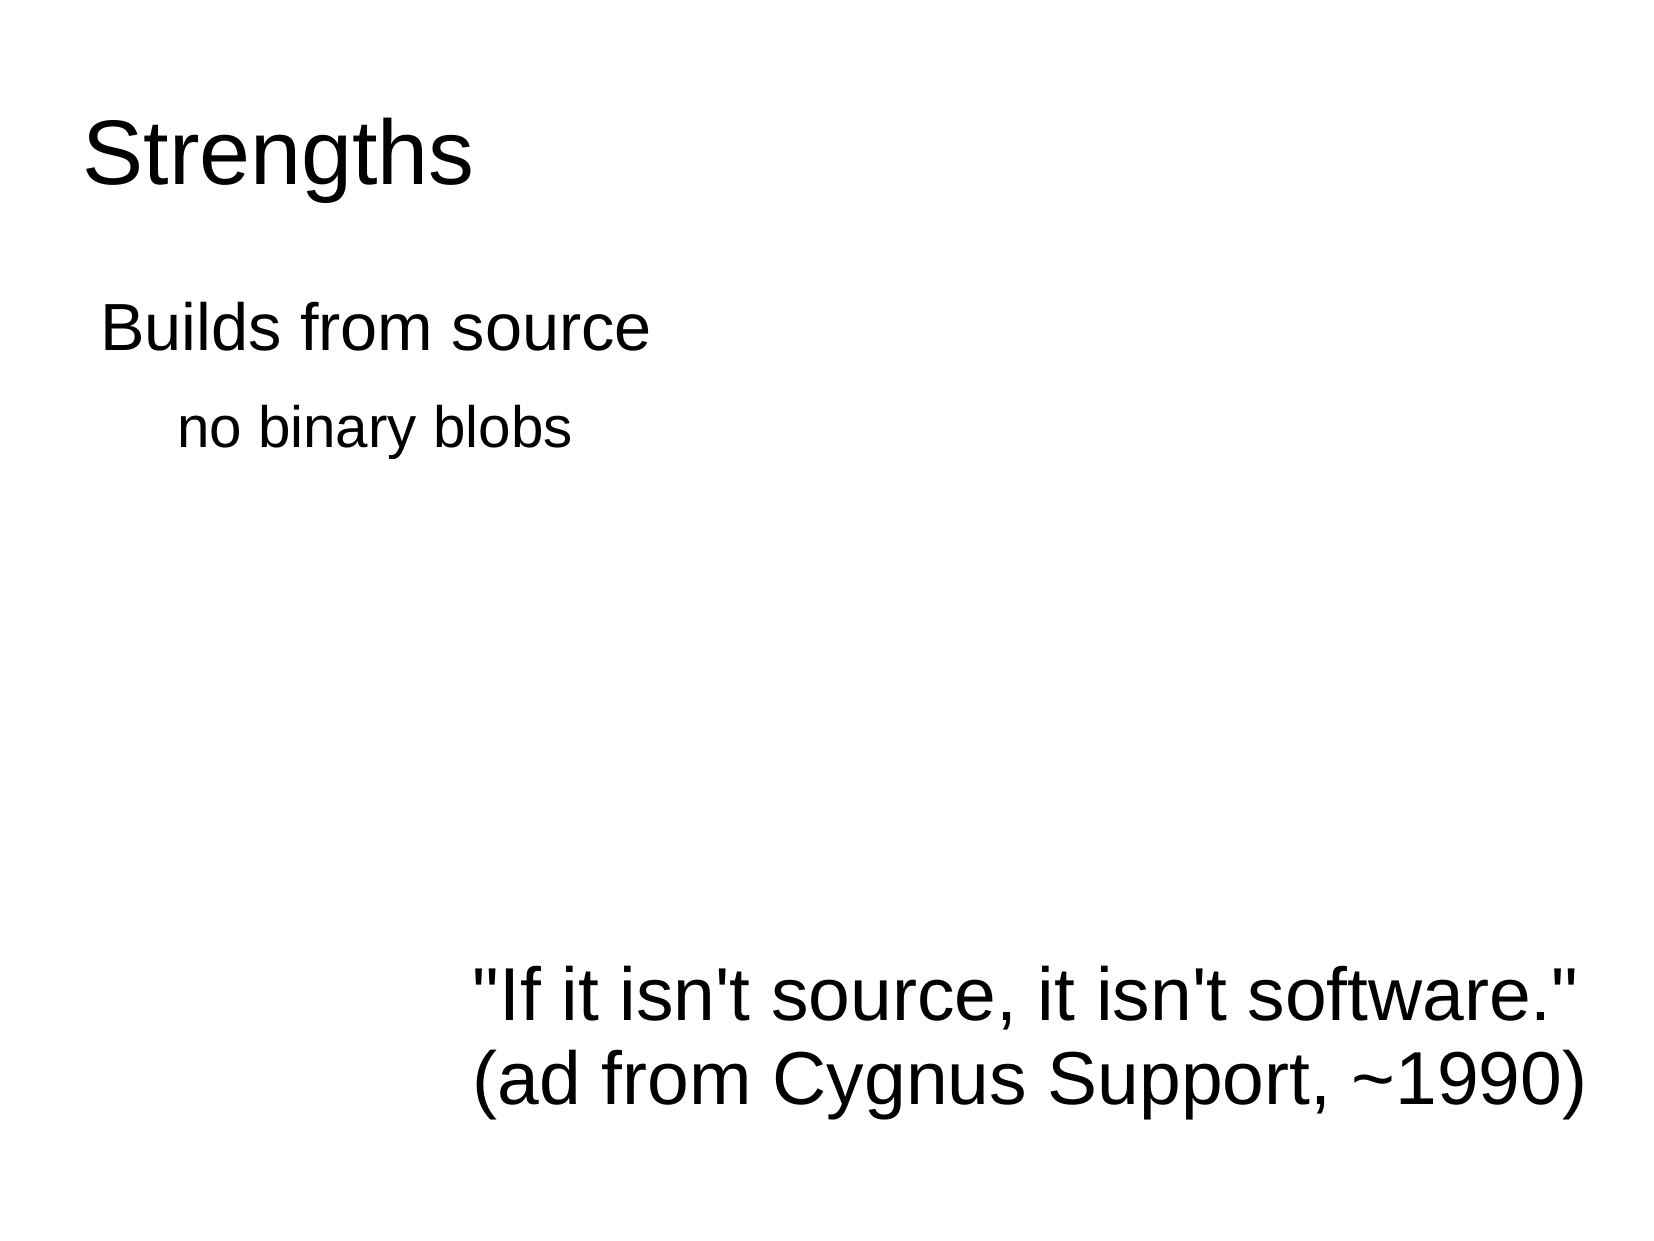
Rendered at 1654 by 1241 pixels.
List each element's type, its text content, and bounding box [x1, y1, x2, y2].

list Builds from source no binary blobs [82, 290, 1571, 1094]
text_box "If it isn't source, it isn't software." (ad from Cygnus Support, ~1990) [458, 944, 1599, 1146]
title Strengths [82, 49, 1571, 257]
